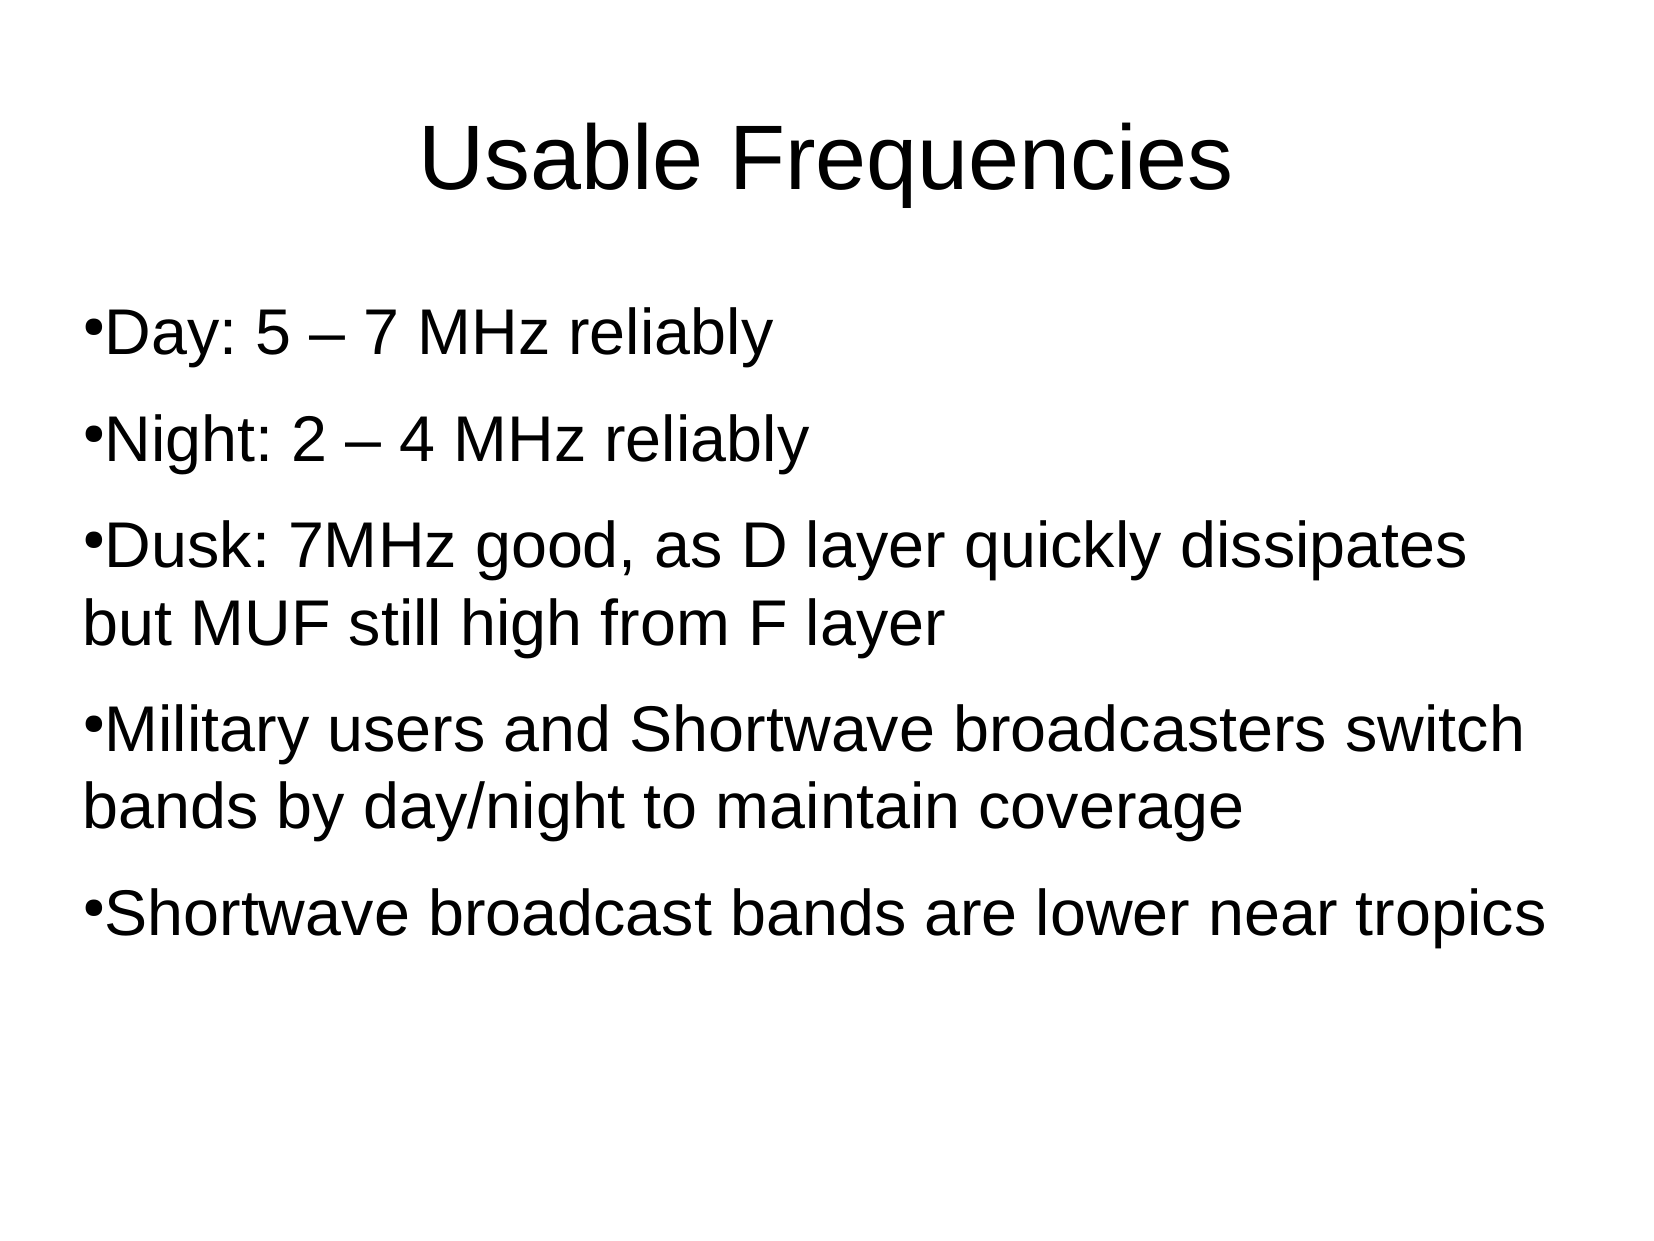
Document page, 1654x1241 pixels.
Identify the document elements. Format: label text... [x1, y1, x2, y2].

list Day: 5 – 7 MHz reliably Night: 2 – 4 MHz reliably Dusk: 7MHz good, as D layer quickly dissipates but MUF still high from F layer Military users and Shortwave broadcasters switch bands by day/night to maintain coverage Shortwave broadcast bands are lower near tropics [82, 290, 1571, 1010]
title Usable Frequencies [82, 49, 1571, 257]
